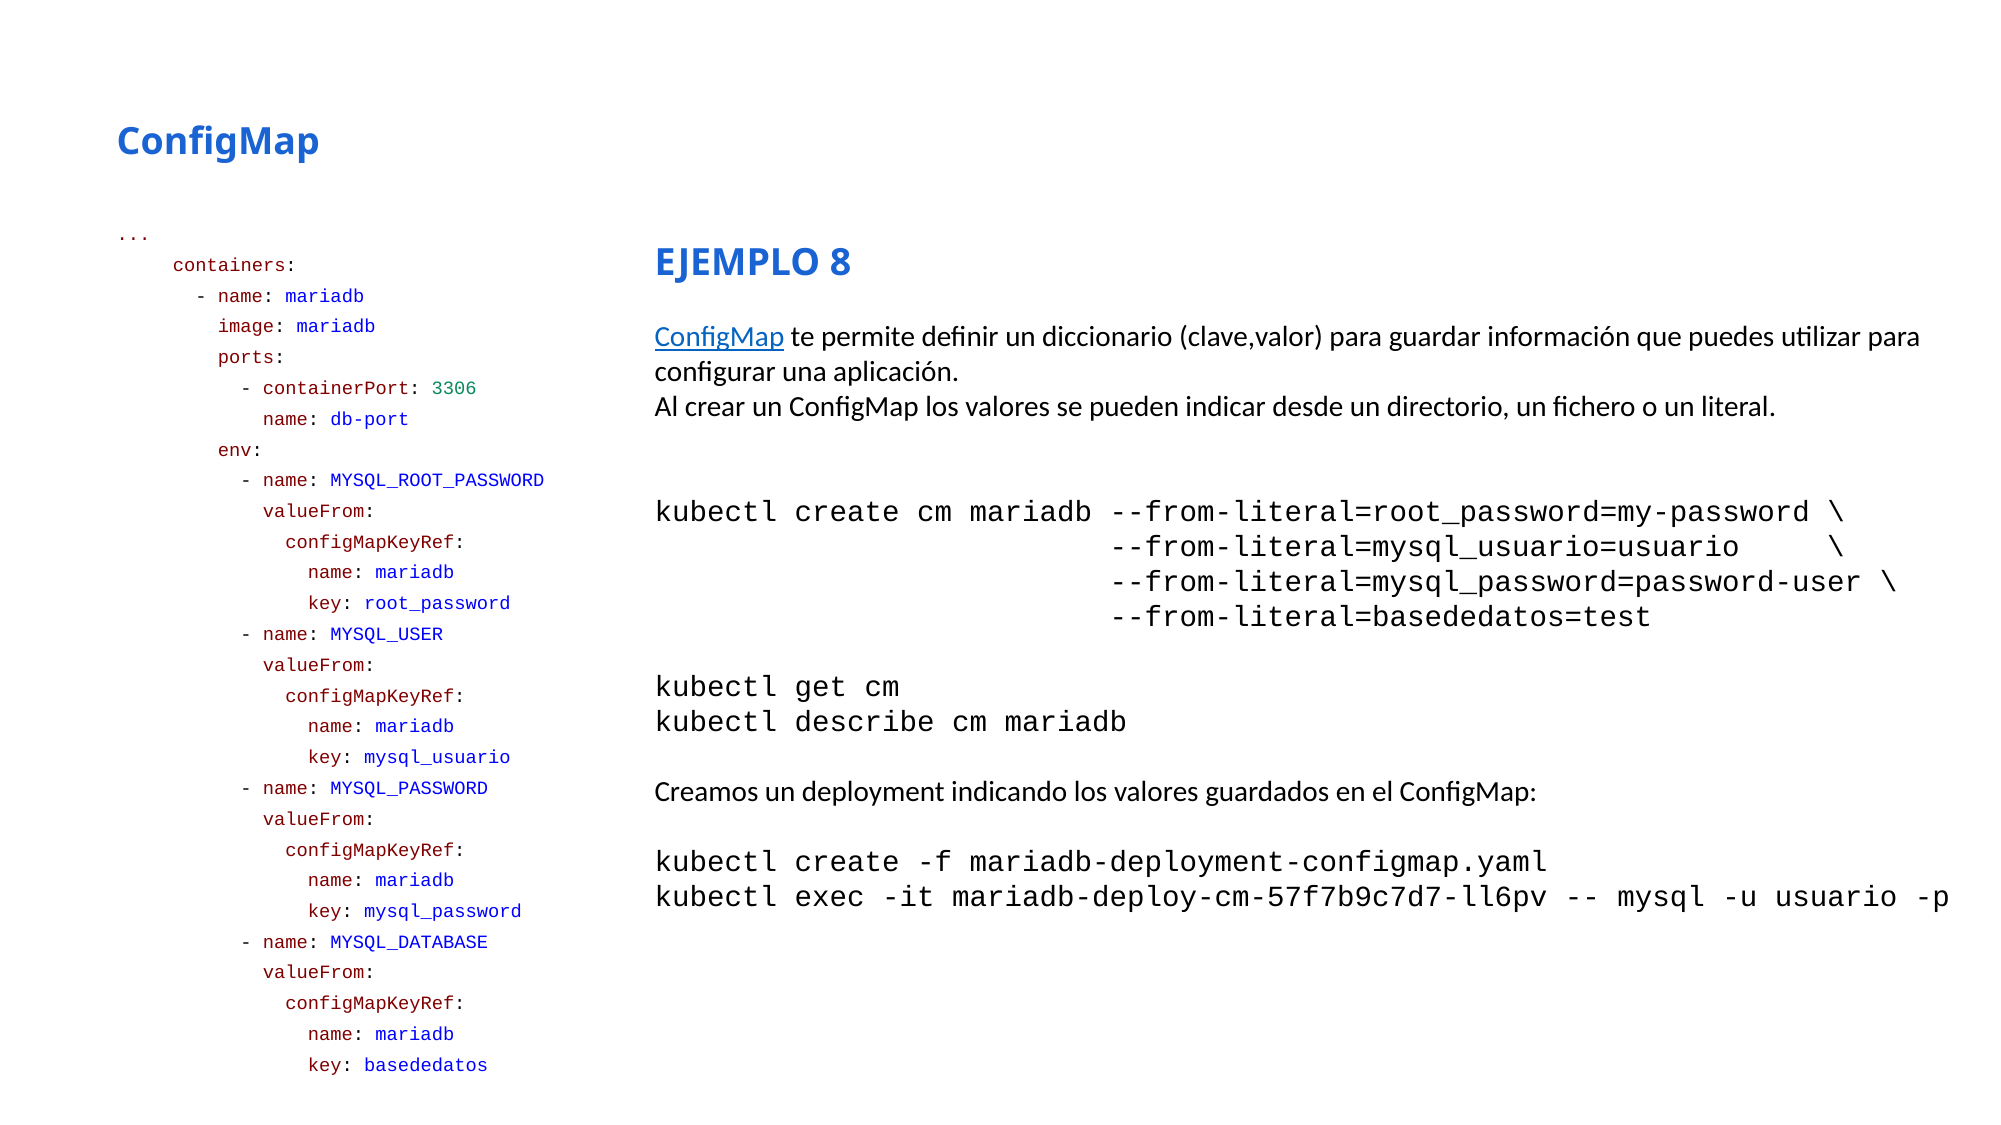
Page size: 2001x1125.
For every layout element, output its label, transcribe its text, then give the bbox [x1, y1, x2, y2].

text_box EJEMPLO 8 ConfigMap te permite definir un diccionario (clave,valor) para guardar información que puedes utilizar para configurar una aplicación. Al crear un ConfigMap los valores se pueden indicar desde un directorio, un fichero o un literal. kubectl create cm mariadb --from-literal=root_password=my-password \ --from-literal=mysql_usuario=usuario \ --from-literal=mysql_password=password-user \ --from-literal=basededatos=test kubectl get cm kubectl describe cm mariadb Creamos un deployment indicando los valores guardados en el ConfigMap: kubectl create -f mariadb-deployment-configmap.yaml kubectl exec -it mariadb-deploy-cm-57f7b9c7d7-ll6pv -- mysql -u usuario -p [639, 222, 1977, 968]
text_box ... containers: - name: mariadb image: mariadb ports: - containerPort: 3306 name: db-port env: - name: MYSQL_ROOT_PASSWORD valueFrom: configMapKeyRef: name: mariadb key: root_password - name: MYSQL_USER valueFrom: configMapKeyRef: name: mariadb key: mysql_usuario - name: MYSQL_PASSWORD valueFrom: configMapKeyRef: name: mariadb key: mysql_password - name: MYSQL_DATABASE valueFrom: configMapKeyRef: name: mariadb key: basededatos [101, 206, 1977, 419]
text_box ConfigMap [101, 110, 496, 170]
